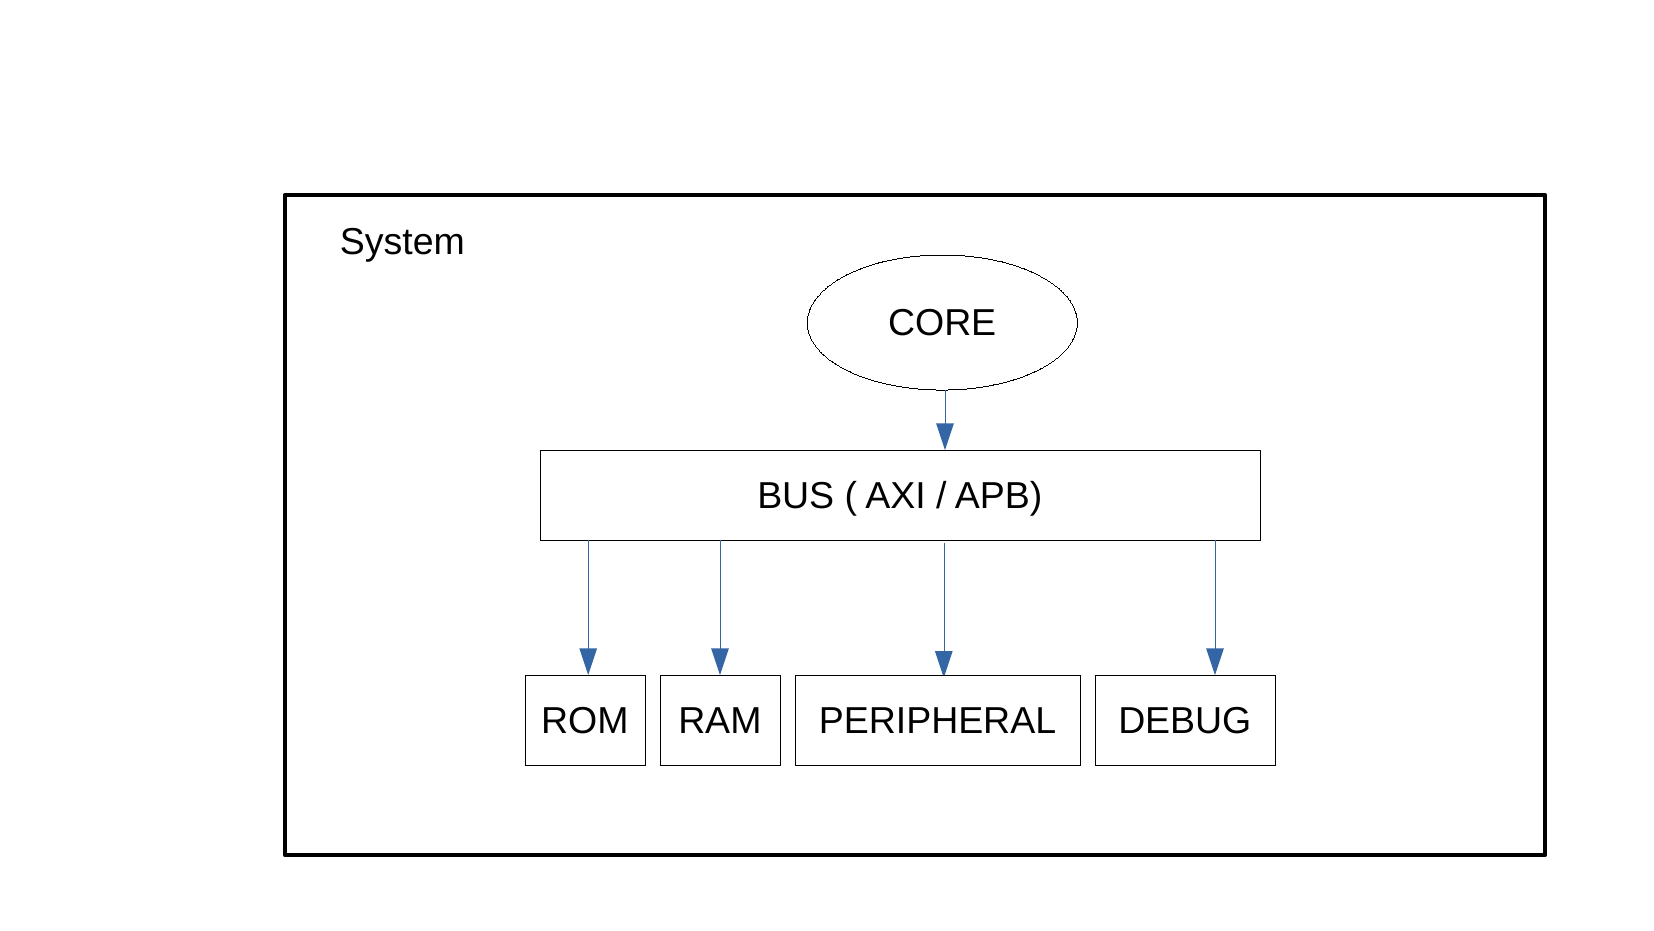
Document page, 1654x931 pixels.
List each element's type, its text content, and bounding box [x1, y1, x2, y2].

text_box BUS ( AXI / APB) [540, 450, 1261, 541]
text_box DEBUG [1095, 675, 1276, 766]
text_box ROM [525, 675, 646, 766]
text_box RAM [660, 675, 781, 766]
text_box PERIPHERAL [795, 675, 1081, 766]
text_box CORE [807, 255, 1078, 391]
text_box System [325, 213, 586, 271]
text_box [285, 195, 1546, 856]
